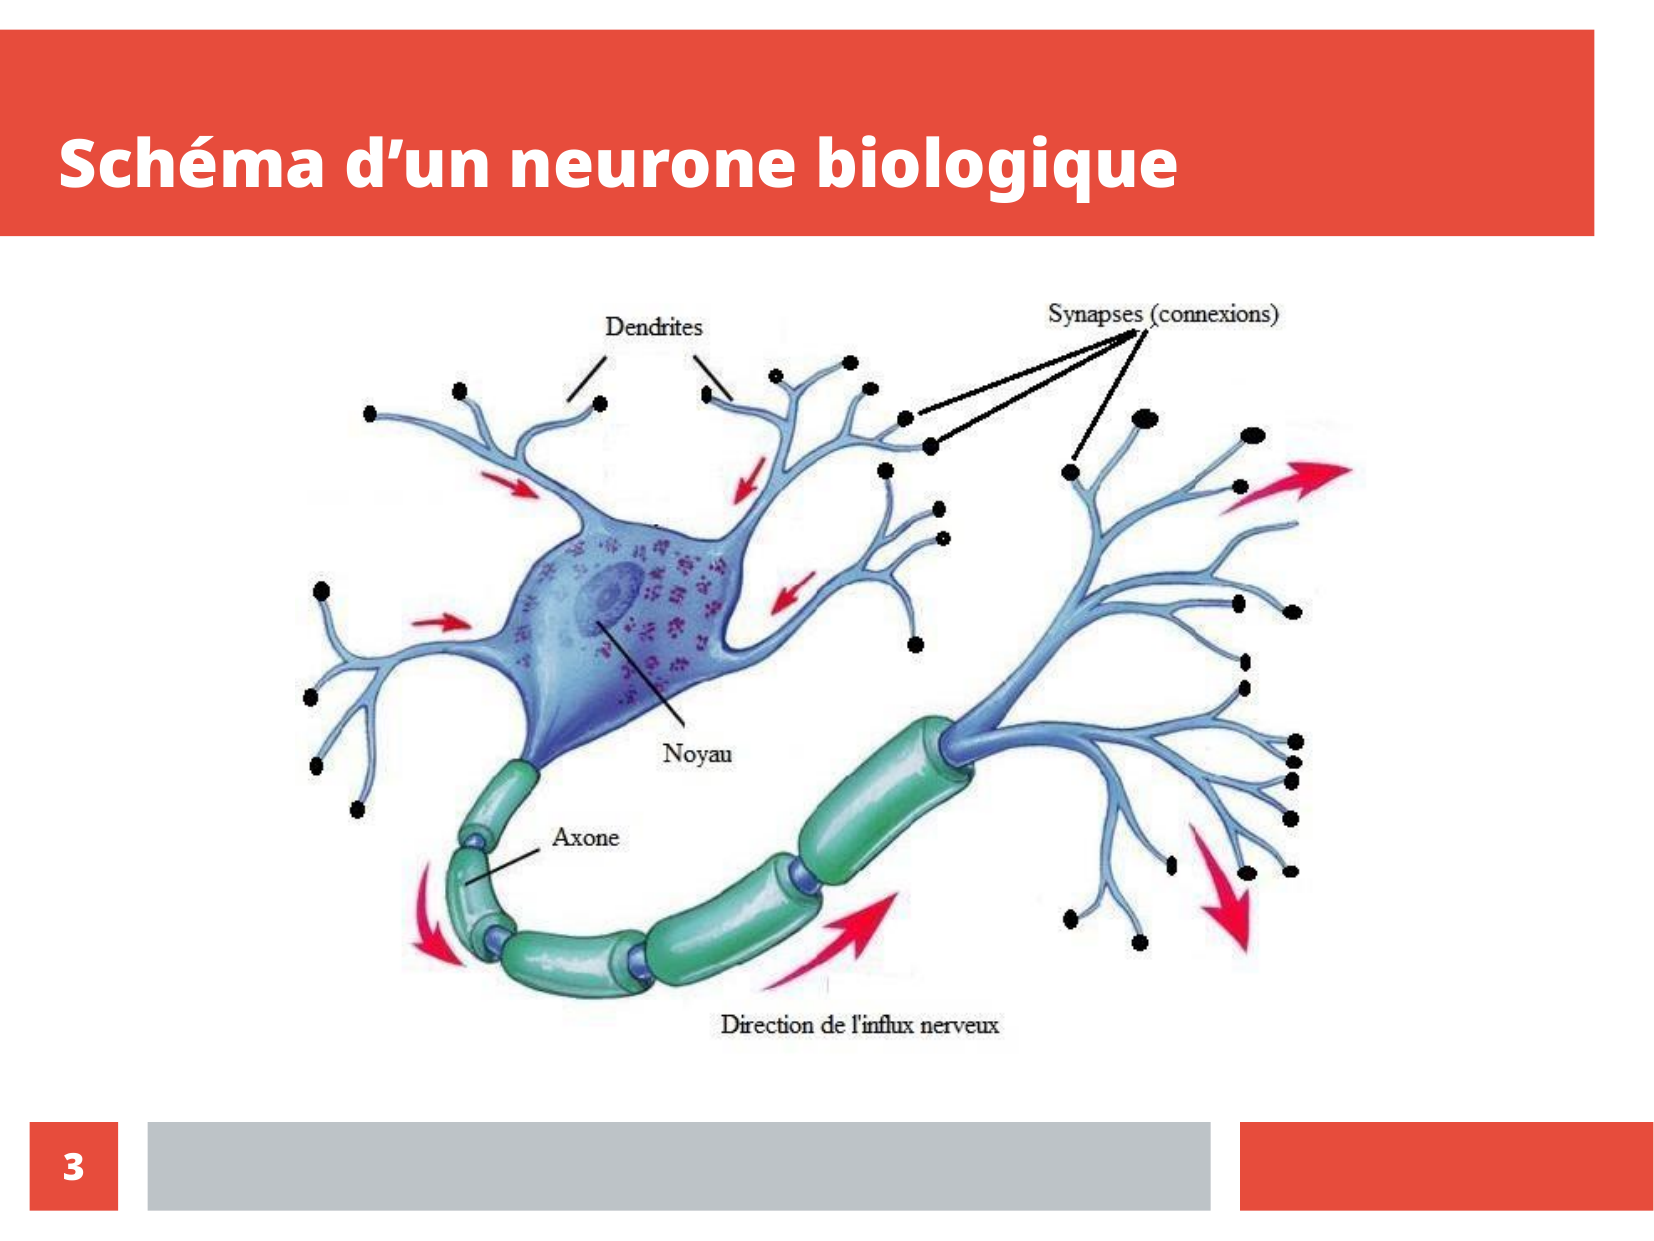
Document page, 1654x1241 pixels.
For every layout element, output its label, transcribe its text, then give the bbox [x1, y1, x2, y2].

picture [295, 277, 1430, 1087]
title Schéma d’un neurone biologique [59, 59, 1595, 207]
